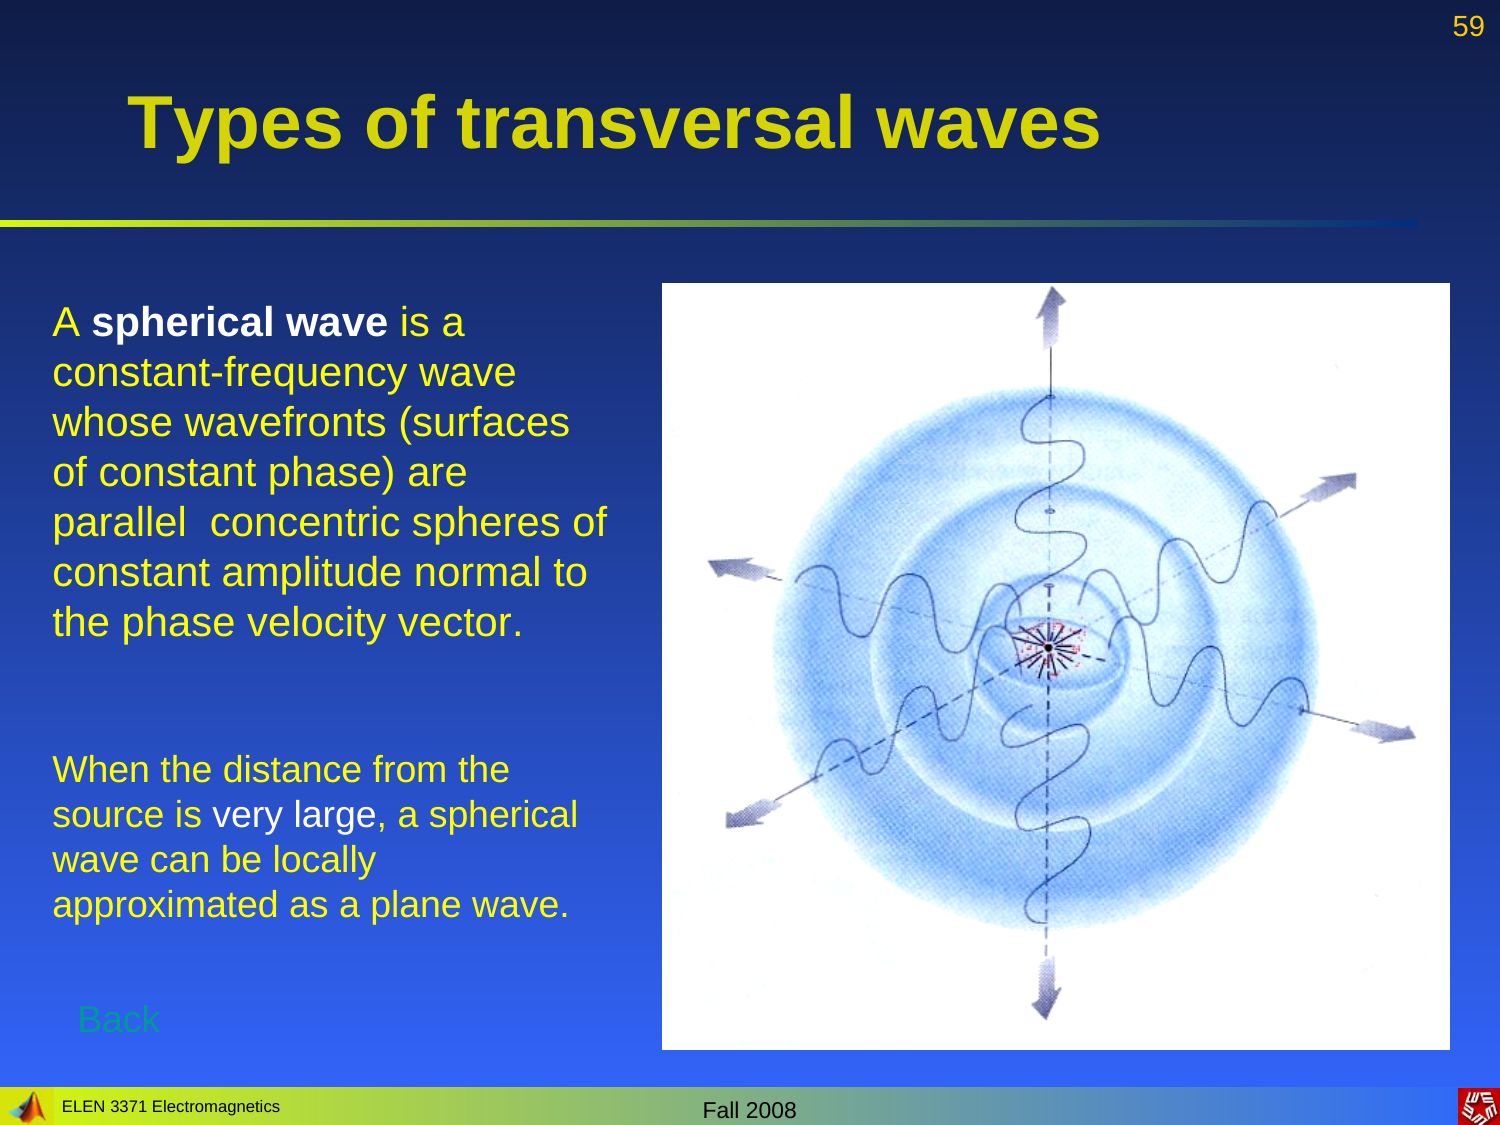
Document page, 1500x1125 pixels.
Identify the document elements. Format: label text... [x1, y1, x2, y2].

text_box Back [62, 987, 226, 1048]
picture [662, 283, 1450, 1051]
text_box When the distance from the source is very large, a spherical wave can be locally approximated as a plane wave. [37, 737, 601, 933]
picture [1458, 1088, 1500, 1125]
text_box A spherical wave is a constant-frequency wave whose wavefronts (surfaces of constant phase) are parallel concentric spheres of constant amplitude normal to the phase velocity vector. [37, 287, 625, 654]
picture [0, 1087, 54, 1125]
title Types of transversal waves [112, 37, 1388, 201]
